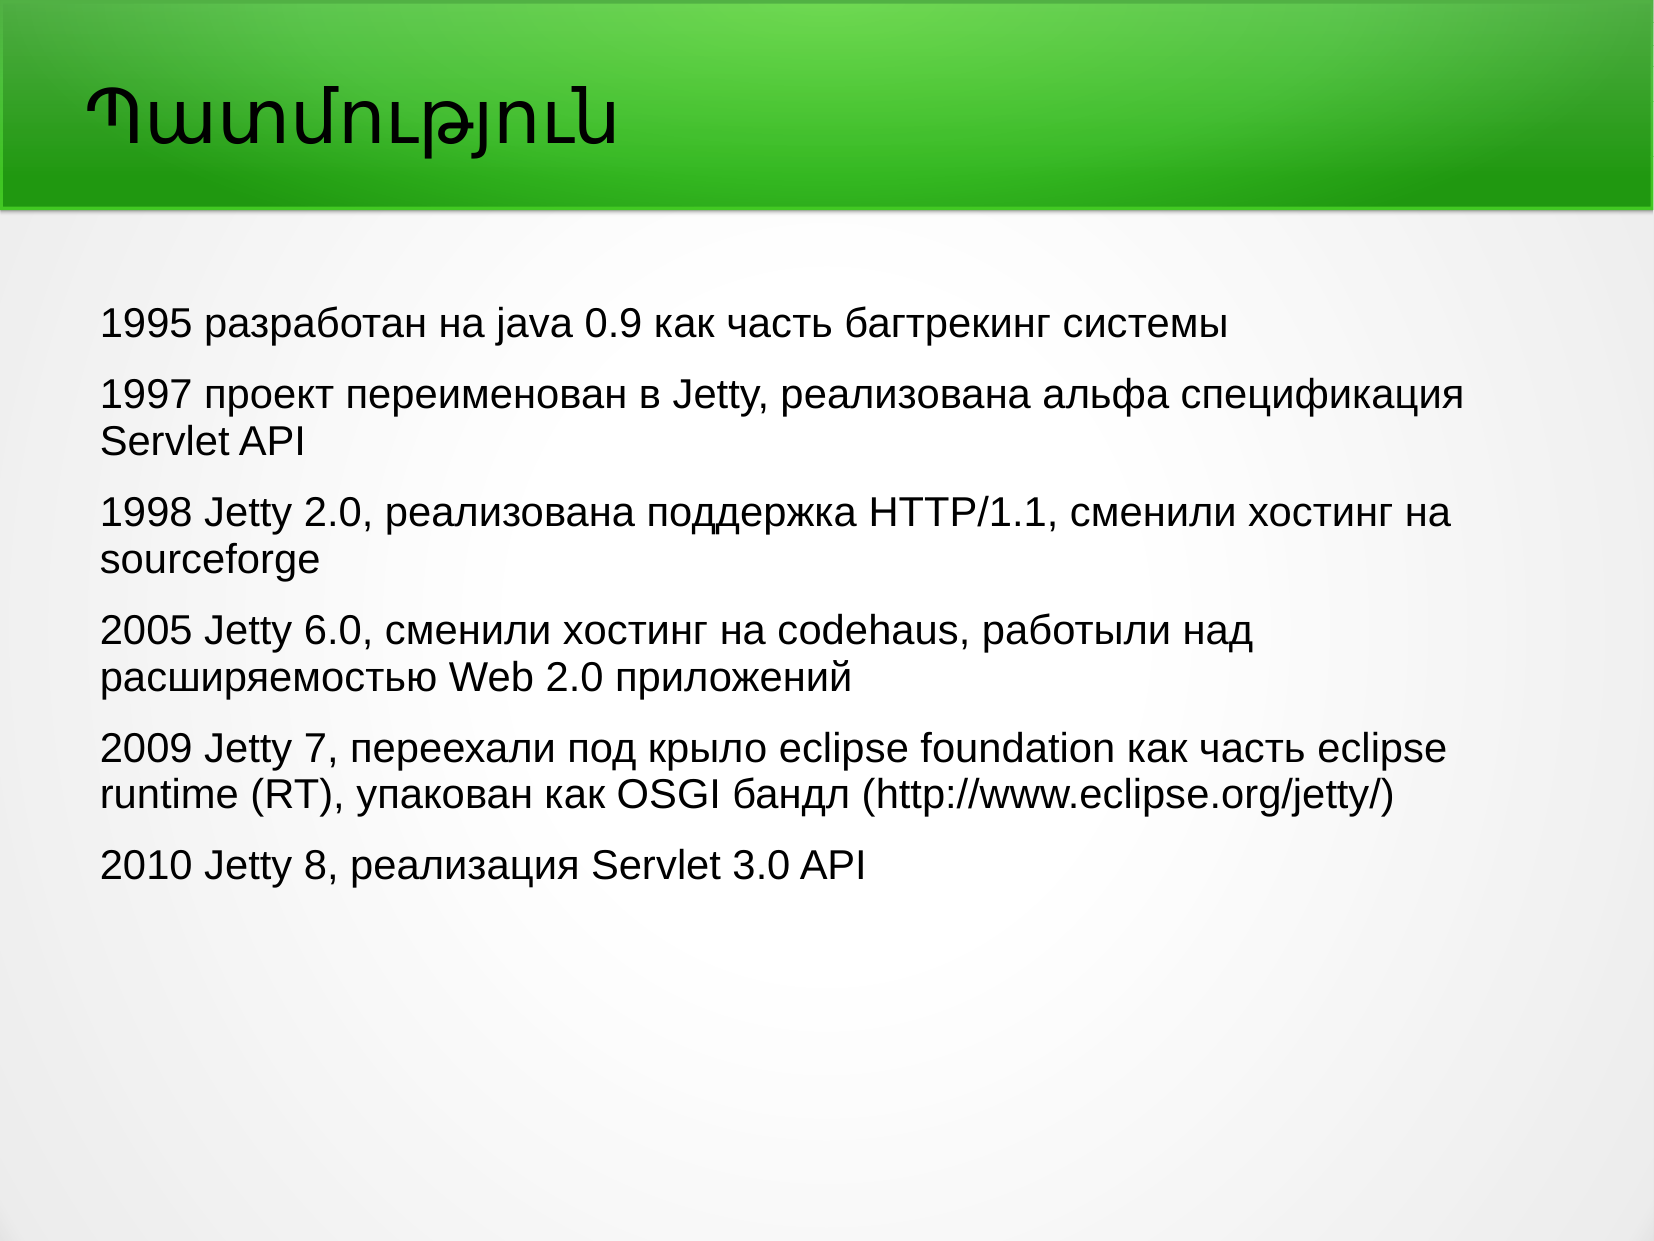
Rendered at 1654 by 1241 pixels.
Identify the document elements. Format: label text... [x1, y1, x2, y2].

title Պատմություն [84, 14, 1574, 222]
text_box 1995 разработан на java 0.9 как часть багтрекинг системы 1997 проект переименован в Jetty, реализована альфа спецификация Servlet API 1998 Jetty 2.0, реализована поддержка HTTP/1.1, сменили хостинг на sourceforge 2005 Jetty 6.0, сменили хостинг на codehaus, работыли над расширяемостью Web 2.0 приложений 2009 Jetty 7, переехали под крыло eclipse foundation как часть eclipse runtime (RT), упакован как OSGI бандл (http://www.eclipse.org/jetty/) 2010 Jetty 8, реализация Servlet 3.0 API [84, 221, 1524, 1132]
